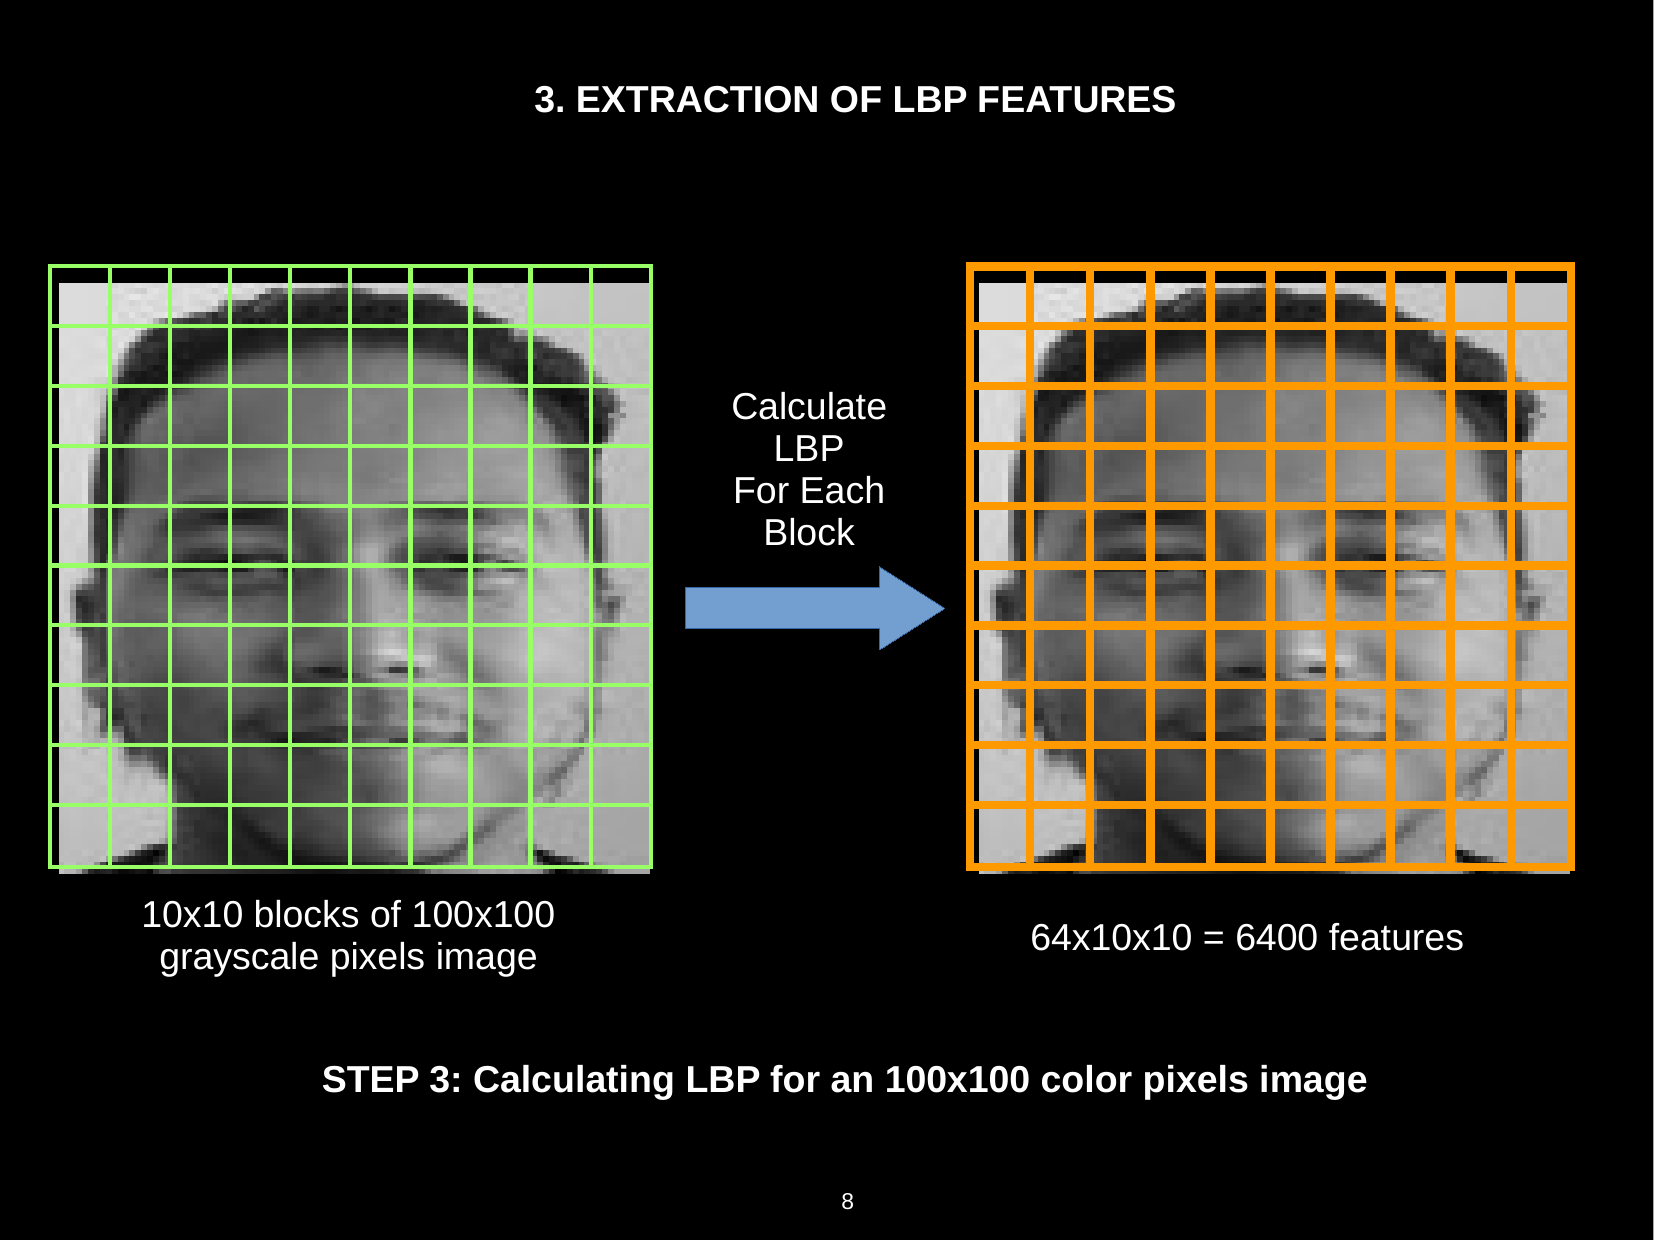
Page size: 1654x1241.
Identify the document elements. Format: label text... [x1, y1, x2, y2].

table_cell [352, 508, 408, 563]
table_cell [1155, 510, 1206, 561]
table_cell [352, 747, 408, 803]
table_cell [1515, 390, 1567, 442]
table_cell [1034, 749, 1086, 801]
table_cell [533, 687, 589, 743]
table_cell [1515, 570, 1567, 621]
table_cell [1335, 510, 1386, 561]
table_cell [1395, 390, 1446, 442]
table_cell [1034, 689, 1086, 741]
table_header [52, 268, 108, 324]
table_cell [172, 747, 228, 803]
table_cell [593, 508, 649, 563]
table_header [232, 268, 288, 324]
table_cell [1395, 749, 1446, 801]
table_cell [292, 807, 348, 865]
table_cell [1094, 809, 1146, 863]
table_cell [473, 508, 528, 563]
table_header [1395, 271, 1446, 322]
table_cell [1395, 330, 1446, 382]
table_cell [533, 388, 589, 444]
table_cell [1455, 809, 1507, 863]
table_cell [1455, 450, 1507, 502]
table_cell [593, 807, 649, 865]
table_cell [352, 627, 408, 683]
table_cell [1455, 689, 1507, 741]
table_cell [974, 510, 1026, 561]
table_cell [473, 448, 528, 504]
table_cell [1275, 689, 1326, 741]
table_cell [292, 568, 348, 623]
table_cell [292, 388, 348, 444]
table_cell [1275, 390, 1326, 442]
table_cell [1275, 749, 1326, 801]
picture [59, 869, 650, 875]
table_cell [1515, 749, 1567, 801]
table_cell [1455, 330, 1507, 382]
table_cell [1034, 330, 1086, 382]
table_cell [1094, 450, 1146, 502]
table_cell [172, 687, 228, 743]
table_cell [1215, 330, 1266, 382]
table_header [292, 268, 348, 324]
table_cell [533, 448, 589, 504]
table_cell [112, 747, 168, 803]
table_header [1215, 271, 1266, 322]
table_cell [593, 627, 649, 683]
table_cell [1455, 390, 1507, 442]
table_cell [533, 508, 589, 563]
table_cell [593, 687, 649, 743]
table_cell [413, 747, 468, 803]
table_cell [232, 448, 288, 504]
table_cell [974, 749, 1026, 801]
table_cell [1215, 390, 1266, 442]
table_header [1335, 271, 1386, 322]
table_cell [473, 328, 528, 384]
table_cell [413, 328, 468, 384]
table_cell [292, 687, 348, 743]
table_cell [1395, 510, 1446, 561]
table_cell [352, 448, 408, 504]
table_cell [52, 388, 108, 444]
table_cell [473, 807, 528, 865]
table_cell [533, 747, 589, 803]
table_cell [232, 687, 288, 743]
table_cell [172, 627, 228, 683]
table_cell [1034, 630, 1086, 681]
text_box STEP 3: Calculating LBP for an 100x100 color pixels image [307, 1051, 1441, 1150]
table_cell [1515, 630, 1567, 681]
table_cell [533, 627, 589, 683]
table_cell [1034, 570, 1086, 621]
table_cell [232, 747, 288, 803]
table_cell [1215, 749, 1266, 801]
table_header [1034, 271, 1086, 322]
table_cell [473, 568, 528, 623]
table_cell [52, 747, 108, 803]
table_cell [1215, 630, 1266, 681]
table_cell [413, 508, 468, 563]
table_cell [112, 508, 168, 563]
table_cell [1034, 450, 1086, 502]
table_cell [1034, 390, 1086, 442]
table_cell [974, 450, 1026, 502]
table_cell [1094, 570, 1146, 621]
table_cell [593, 568, 649, 623]
table_header [1155, 271, 1206, 322]
table_cell [473, 687, 528, 743]
table_cell [974, 390, 1026, 442]
table_cell [1155, 390, 1206, 442]
table_cell [1335, 630, 1386, 681]
table_cell [52, 508, 108, 563]
table_cell [1395, 689, 1446, 741]
table_cell [1155, 570, 1206, 621]
table_cell [112, 568, 168, 623]
table_cell [1155, 749, 1206, 801]
table_header [1275, 271, 1326, 322]
table_cell [52, 568, 108, 623]
table_cell [1335, 330, 1386, 382]
table_cell [1215, 450, 1266, 502]
table_cell [1155, 450, 1206, 502]
table_cell [1094, 689, 1146, 741]
table_cell [1094, 390, 1146, 442]
table_cell [112, 448, 168, 504]
table_cell [1515, 689, 1567, 741]
table_cell [593, 388, 649, 444]
table_cell [1335, 809, 1386, 863]
table_cell [974, 570, 1026, 621]
table_cell [1395, 809, 1446, 863]
table_cell [413, 807, 468, 865]
table_header [533, 268, 589, 324]
table_cell [413, 687, 468, 743]
table_cell [1335, 450, 1386, 502]
table_cell [232, 568, 288, 623]
table_cell [1395, 570, 1446, 621]
table_cell [1395, 630, 1446, 681]
text_box 3. EXTRACTION OF LBP FEATURES [519, 70, 1382, 128]
table_cell [352, 388, 408, 444]
table_header [974, 271, 1026, 322]
table_cell [352, 568, 408, 623]
table_cell [1275, 510, 1326, 561]
table_cell [292, 627, 348, 683]
table_cell [1215, 689, 1266, 741]
table_cell [1335, 749, 1386, 801]
table_cell [52, 687, 108, 743]
table_cell [112, 388, 168, 444]
table_header [1515, 271, 1567, 322]
table_cell [112, 627, 168, 683]
table_cell [974, 809, 1026, 863]
table_cell [1275, 570, 1326, 621]
table_cell [1515, 809, 1567, 863]
table_cell [1515, 330, 1567, 382]
table_cell [1515, 510, 1567, 561]
table_cell [292, 508, 348, 563]
text_box [685, 566, 945, 650]
table_cell [352, 687, 408, 743]
table_cell [232, 328, 288, 384]
table_header [112, 268, 168, 324]
table_cell [1455, 749, 1507, 801]
table_cell [172, 807, 228, 865]
table_cell [974, 330, 1026, 382]
table_cell [232, 627, 288, 683]
table_cell [52, 627, 108, 683]
table_header [172, 268, 228, 324]
table_cell [593, 448, 649, 504]
table_cell [112, 687, 168, 743]
table_cell [112, 807, 168, 865]
table_cell [1275, 809, 1326, 863]
table_cell [413, 388, 468, 444]
table_cell [974, 630, 1026, 681]
table_cell [533, 807, 589, 865]
table_cell [533, 328, 589, 384]
table_cell [172, 508, 228, 563]
table_cell [1094, 510, 1146, 561]
table_cell [352, 328, 408, 384]
table_cell [1275, 450, 1326, 502]
table_cell [1455, 510, 1507, 561]
table_cell [52, 448, 108, 504]
table_header [473, 268, 528, 324]
table_cell [1094, 630, 1146, 681]
table_cell [1215, 809, 1266, 863]
table_cell [1455, 570, 1507, 621]
table_cell [974, 689, 1026, 741]
table_cell [232, 388, 288, 444]
table_cell [292, 747, 348, 803]
table_cell [1155, 330, 1206, 382]
table_cell [1215, 570, 1266, 621]
table_cell [473, 388, 528, 444]
table_cell [172, 568, 228, 623]
table_cell [232, 508, 288, 563]
table_cell [1455, 630, 1507, 681]
table_cell [593, 747, 649, 803]
table_cell [232, 807, 288, 865]
table_cell [172, 328, 228, 384]
text_box Calculate LBP For Each Block [696, 377, 922, 561]
table_header [413, 268, 468, 324]
table_cell [473, 627, 528, 683]
table_cell [352, 807, 408, 865]
table_cell [533, 568, 589, 623]
table_header [352, 268, 408, 324]
table_cell [1215, 510, 1266, 561]
table_cell [1335, 390, 1386, 442]
table_cell [1275, 630, 1326, 681]
table_cell [1335, 570, 1386, 621]
table_cell [1395, 450, 1446, 502]
table_cell [1155, 809, 1206, 863]
table_cell [1515, 450, 1567, 502]
picture [979, 871, 1570, 875]
table_cell [1155, 630, 1206, 681]
table_header [1455, 271, 1507, 322]
table_cell [52, 807, 108, 865]
table_cell [112, 328, 168, 384]
table_cell [413, 627, 468, 683]
table_cell [473, 747, 528, 803]
table_cell [1335, 689, 1386, 741]
table_cell [172, 388, 228, 444]
table_cell [413, 448, 468, 504]
table_header [1094, 271, 1146, 322]
table_cell [172, 448, 228, 504]
table_cell [1094, 330, 1146, 382]
table_cell [292, 328, 348, 384]
table_cell [1094, 749, 1146, 801]
table_cell [1275, 330, 1326, 382]
table_cell [413, 568, 468, 623]
text_box 10x10 blocks of 100x100 grayscale pixels image [118, 885, 579, 985]
table_cell [1155, 689, 1206, 741]
text_box 8 [826, 1181, 886, 1222]
table_cell [1034, 809, 1086, 863]
table_cell [593, 328, 649, 384]
table_header [593, 268, 649, 324]
text_box 64x10x10 = 6400 features [1015, 909, 1571, 967]
table_cell [1034, 510, 1086, 561]
table_cell [52, 328, 108, 384]
table_cell [292, 448, 348, 504]
